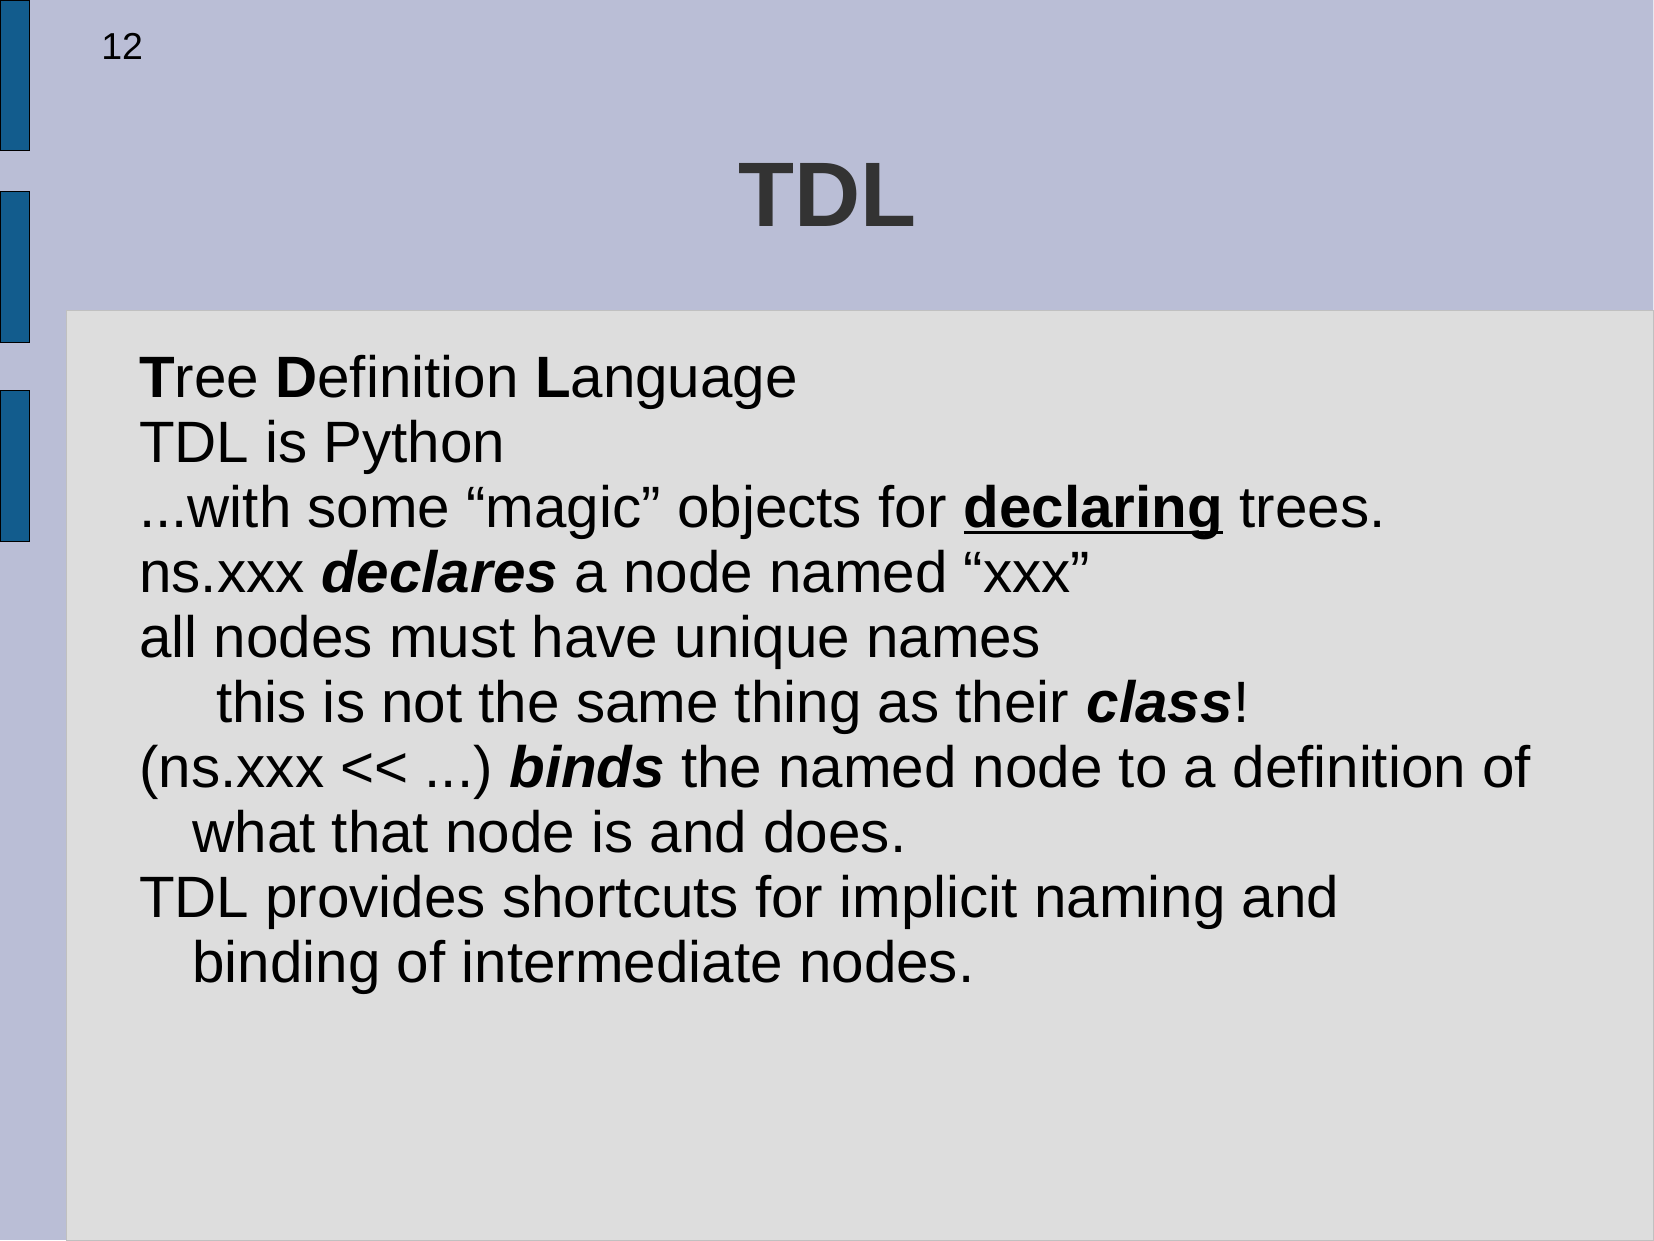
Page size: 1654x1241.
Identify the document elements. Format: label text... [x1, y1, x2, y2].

text_box <number> [125, 18, 249, 92]
title TDL [121, 91, 1534, 299]
list Tree Definition Language TDL is Python ...with some “magic” objects for declaring trees. ns.xxx declares a node named “xxx” all nodes must have unique names this is not the same thing as their class! (ns.xxx << ...) binds the named node to a definition of what that node is and does. TDL provides shortcuts for implicit naming and binding of intermediate nodes. [121, 344, 1534, 1127]
